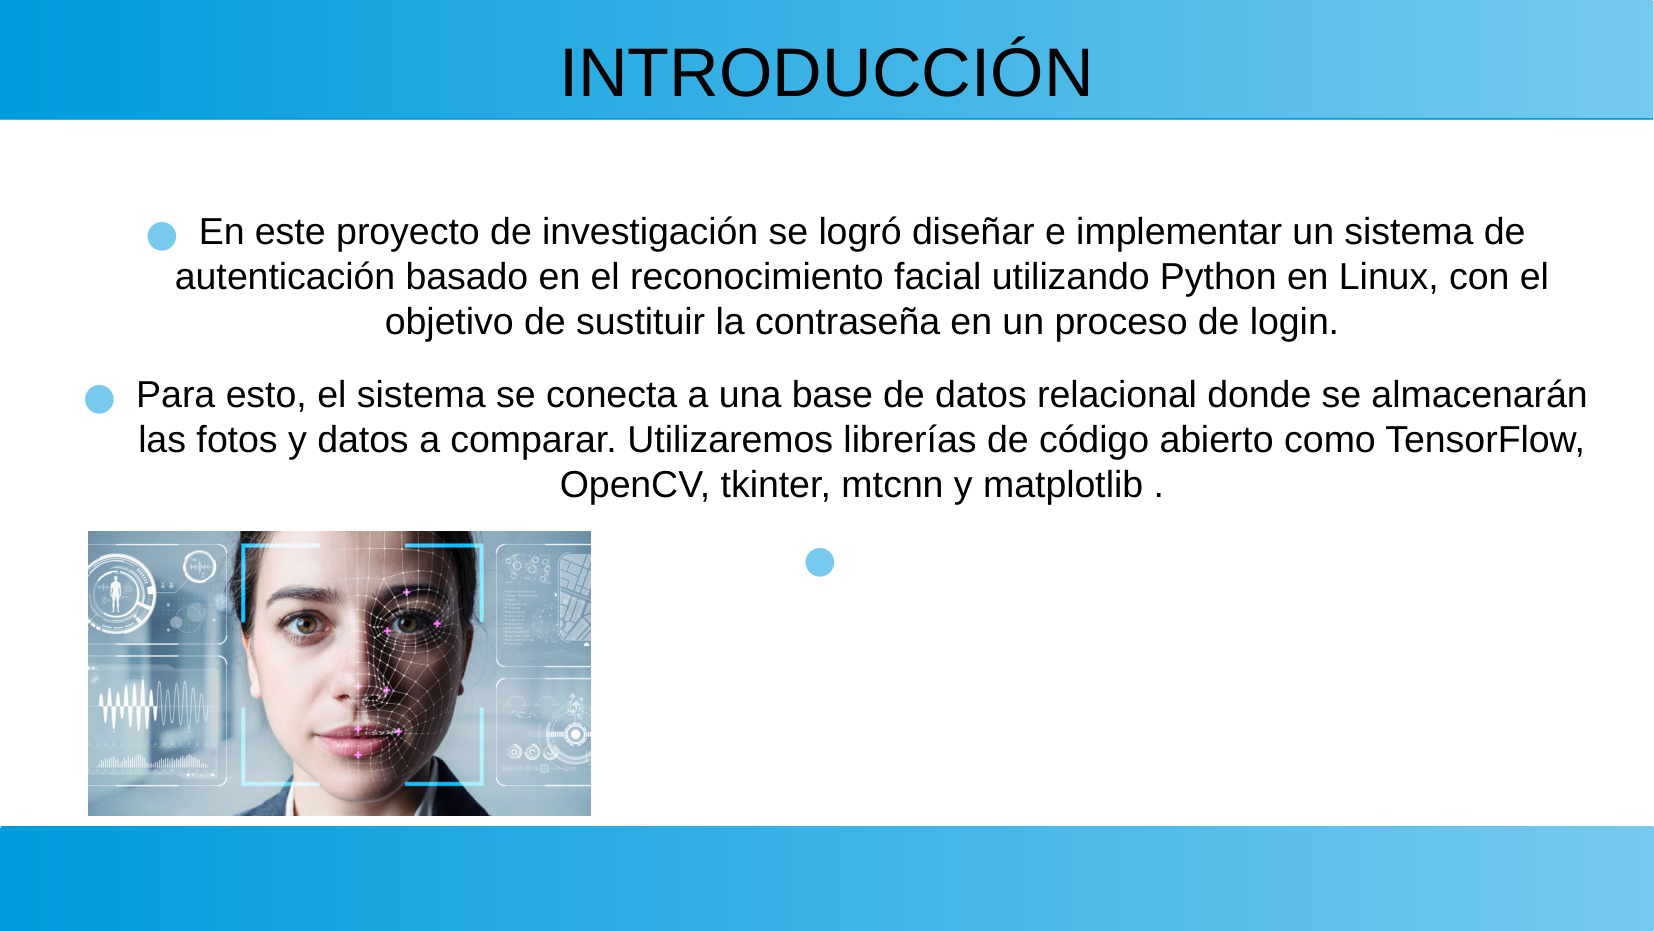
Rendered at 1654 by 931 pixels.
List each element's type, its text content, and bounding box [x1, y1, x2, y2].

text_box En este proyecto de investigación se logró diseñar e implementar un sistema de autenticación basado en el reconocimiento facial utilizando Python en Linux, con el objetivo de sustituir la contraseña en un proceso de login. Para esto, el sistema se conecta a una base de datos relacional donde se almacenarán las fotos y datos a comparar. Utilizaremos librerías de código abierto como TensorFlow, OpenCV, tkinter, mtcnn y matplotlib . [58, 206, 1595, 798]
text_box INTRODUCCIÓN [58, 29, 1595, 108]
picture [88, 531, 591, 816]
